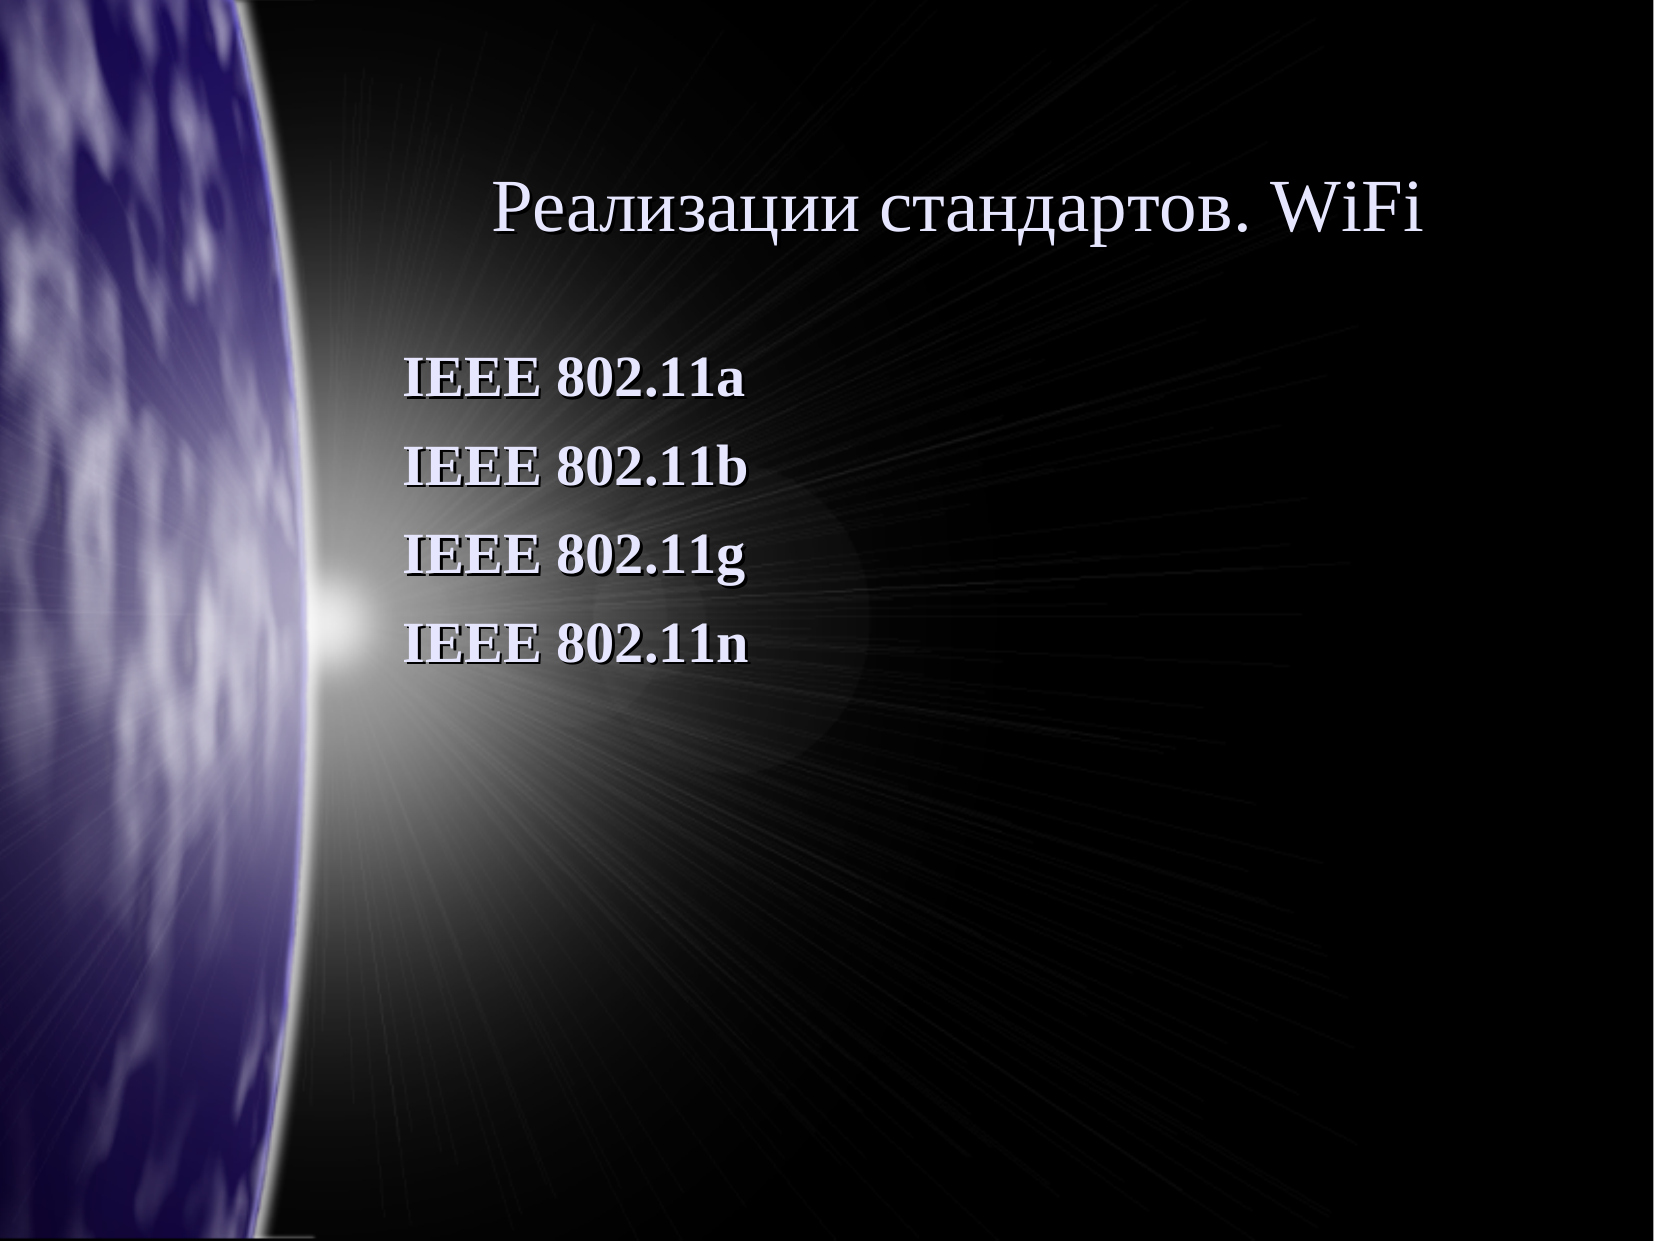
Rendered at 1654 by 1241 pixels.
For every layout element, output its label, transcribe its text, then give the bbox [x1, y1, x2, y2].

picture [0, 0, 1654, 1241]
list IEEE 802.11a IEEE 802.11b IEEE 802.11g IEEE 802.11n [385, 344, 1534, 1127]
title Реализации стандартов. WiFi [383, 102, 1534, 311]
